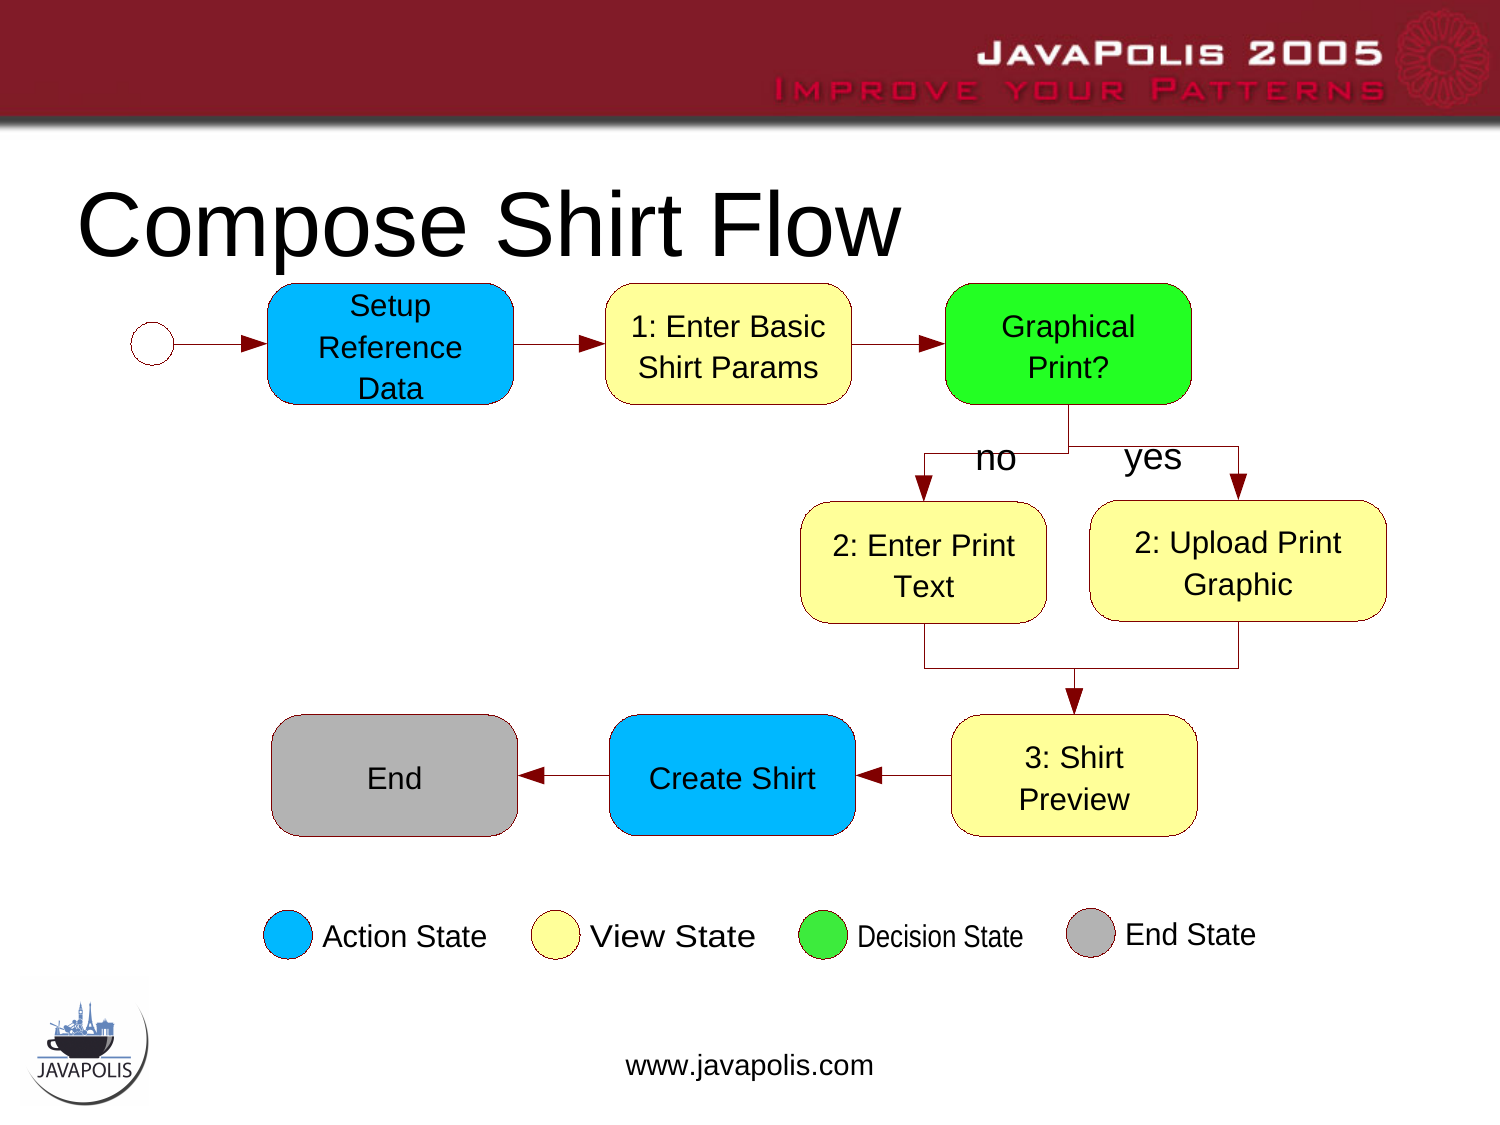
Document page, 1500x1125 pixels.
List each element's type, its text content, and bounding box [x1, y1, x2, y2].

text_box Create Shirt [609, 714, 856, 836]
text_box Setup Reference Data [267, 283, 514, 405]
text_box Graphical Print? [945, 283, 1192, 405]
text_box 2: Enter Print Text [800, 501, 1047, 624]
text_box [1066, 908, 1116, 958]
text_box 3: Shirt Preview [951, 714, 1198, 837]
text_box Decision State [857, 912, 1024, 955]
text_box View State [589, 912, 756, 955]
text_box [798, 910, 848, 960]
text_box 2: Upload Print Graphic [1089, 500, 1387, 622]
text_box Action State [322, 912, 489, 955]
text_box [263, 910, 313, 960]
picture [0, 0, 1500, 140]
text_box End [271, 714, 518, 837]
picture [20, 976, 149, 1106]
text_box 1: Enter Basic Shirt Params [605, 283, 852, 405]
text_box End State [1125, 910, 1256, 953]
title Compose Shirt Flow [76, 148, 1424, 279]
text_box [531, 910, 581, 960]
